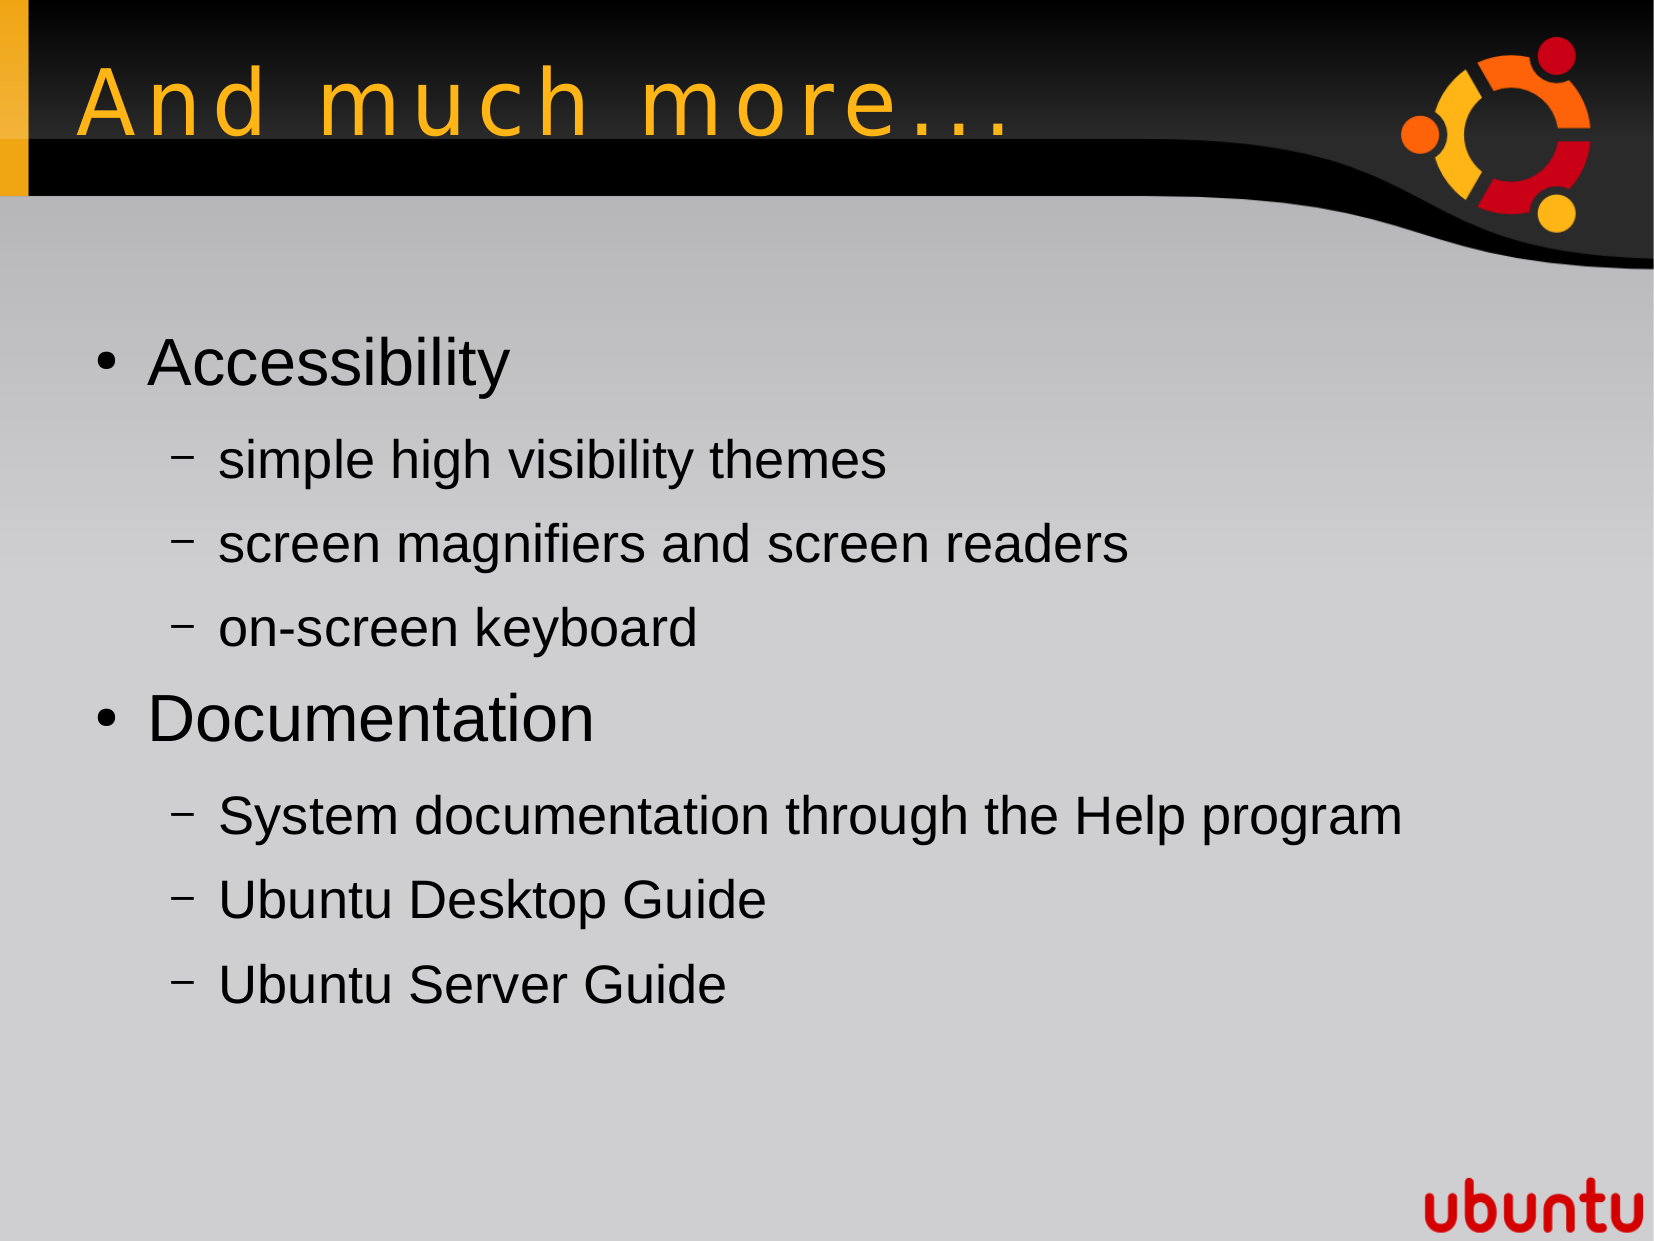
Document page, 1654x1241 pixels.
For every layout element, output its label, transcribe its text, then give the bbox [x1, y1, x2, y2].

picture [0, 0, 1654, 1241]
list Accessibility simple high visibility themes screen magnifiers and screen readers on-screen keyboard Documentation System documentation through the Help program Ubuntu Desktop Guide Ubuntu Server Guide [76, 324, 1565, 1144]
title And much more... [76, 0, 1300, 207]
